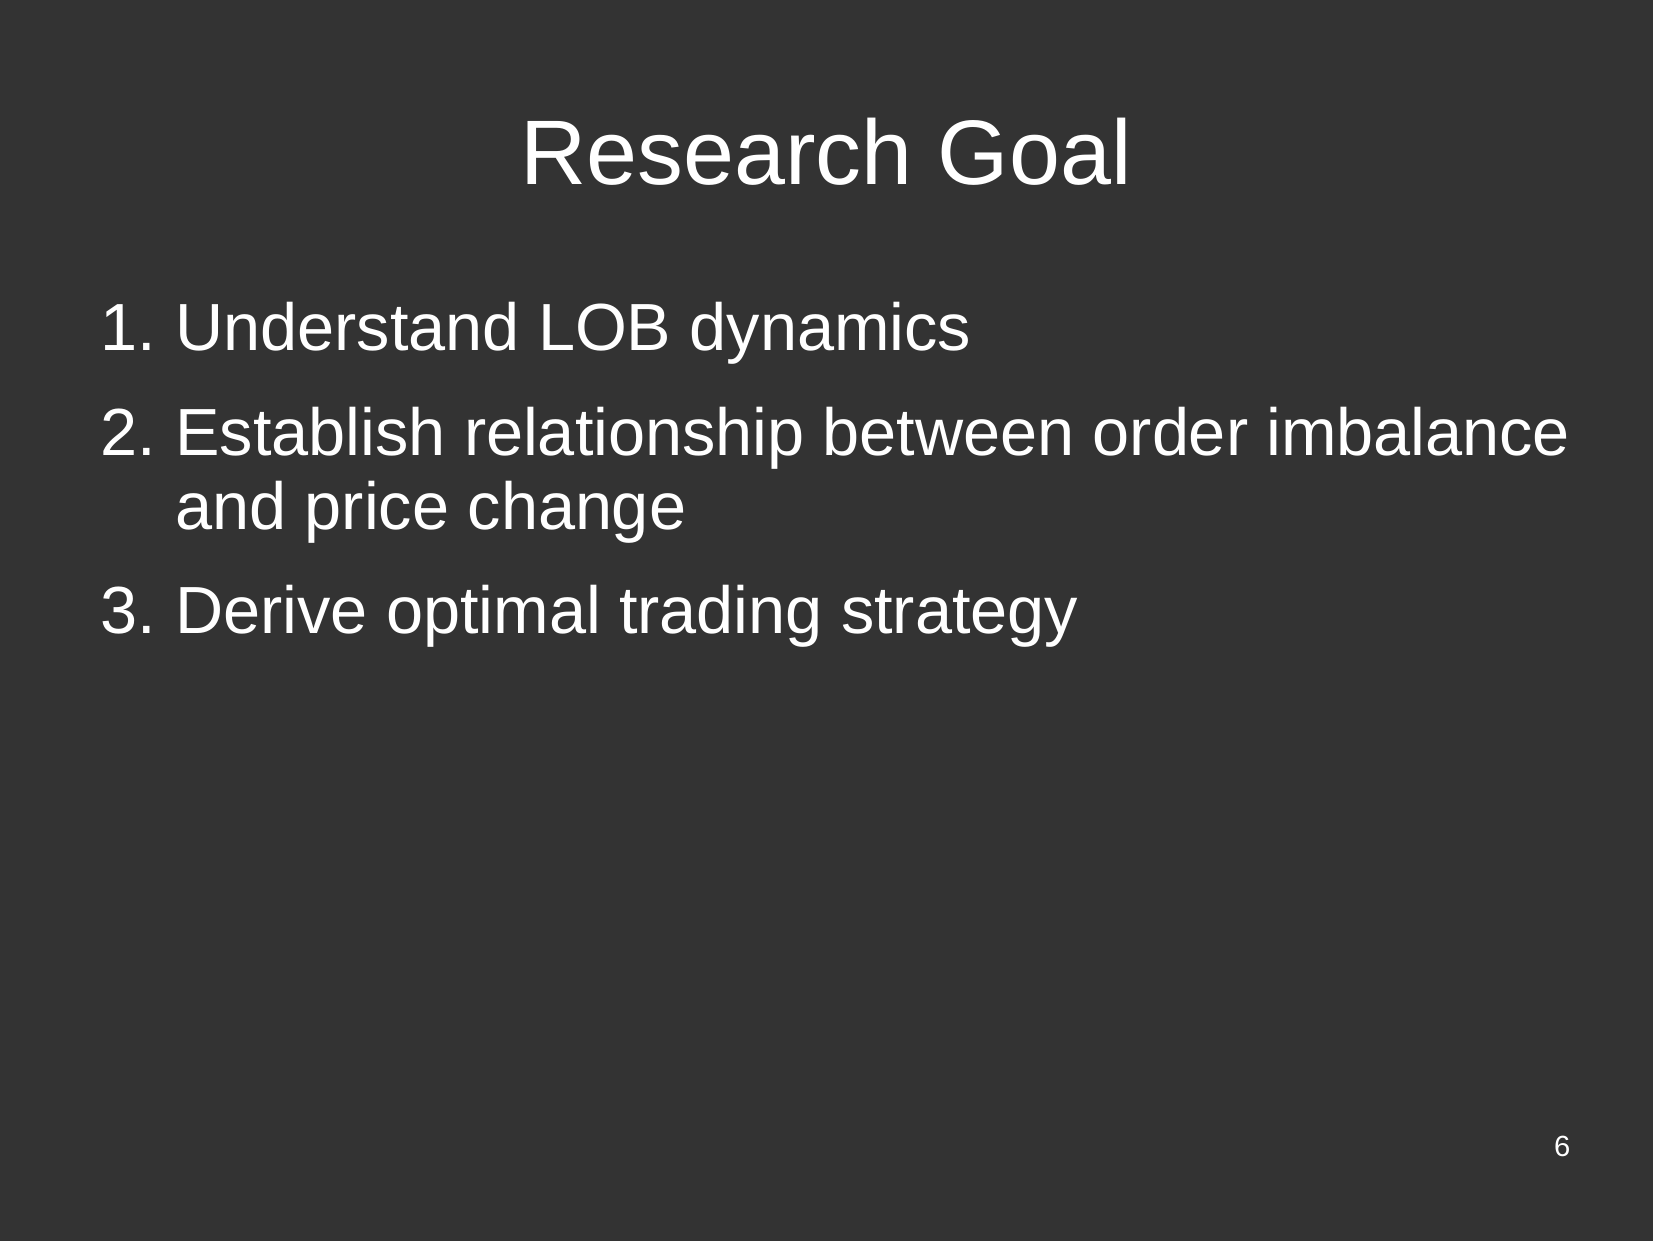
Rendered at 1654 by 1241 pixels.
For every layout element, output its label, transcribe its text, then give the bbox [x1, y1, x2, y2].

title Research Goal [82, 49, 1571, 257]
list Understand LOB dynamics Establish relationship between order imbalance and price change Derive optimal trading strategy [82, 290, 1591, 1010]
